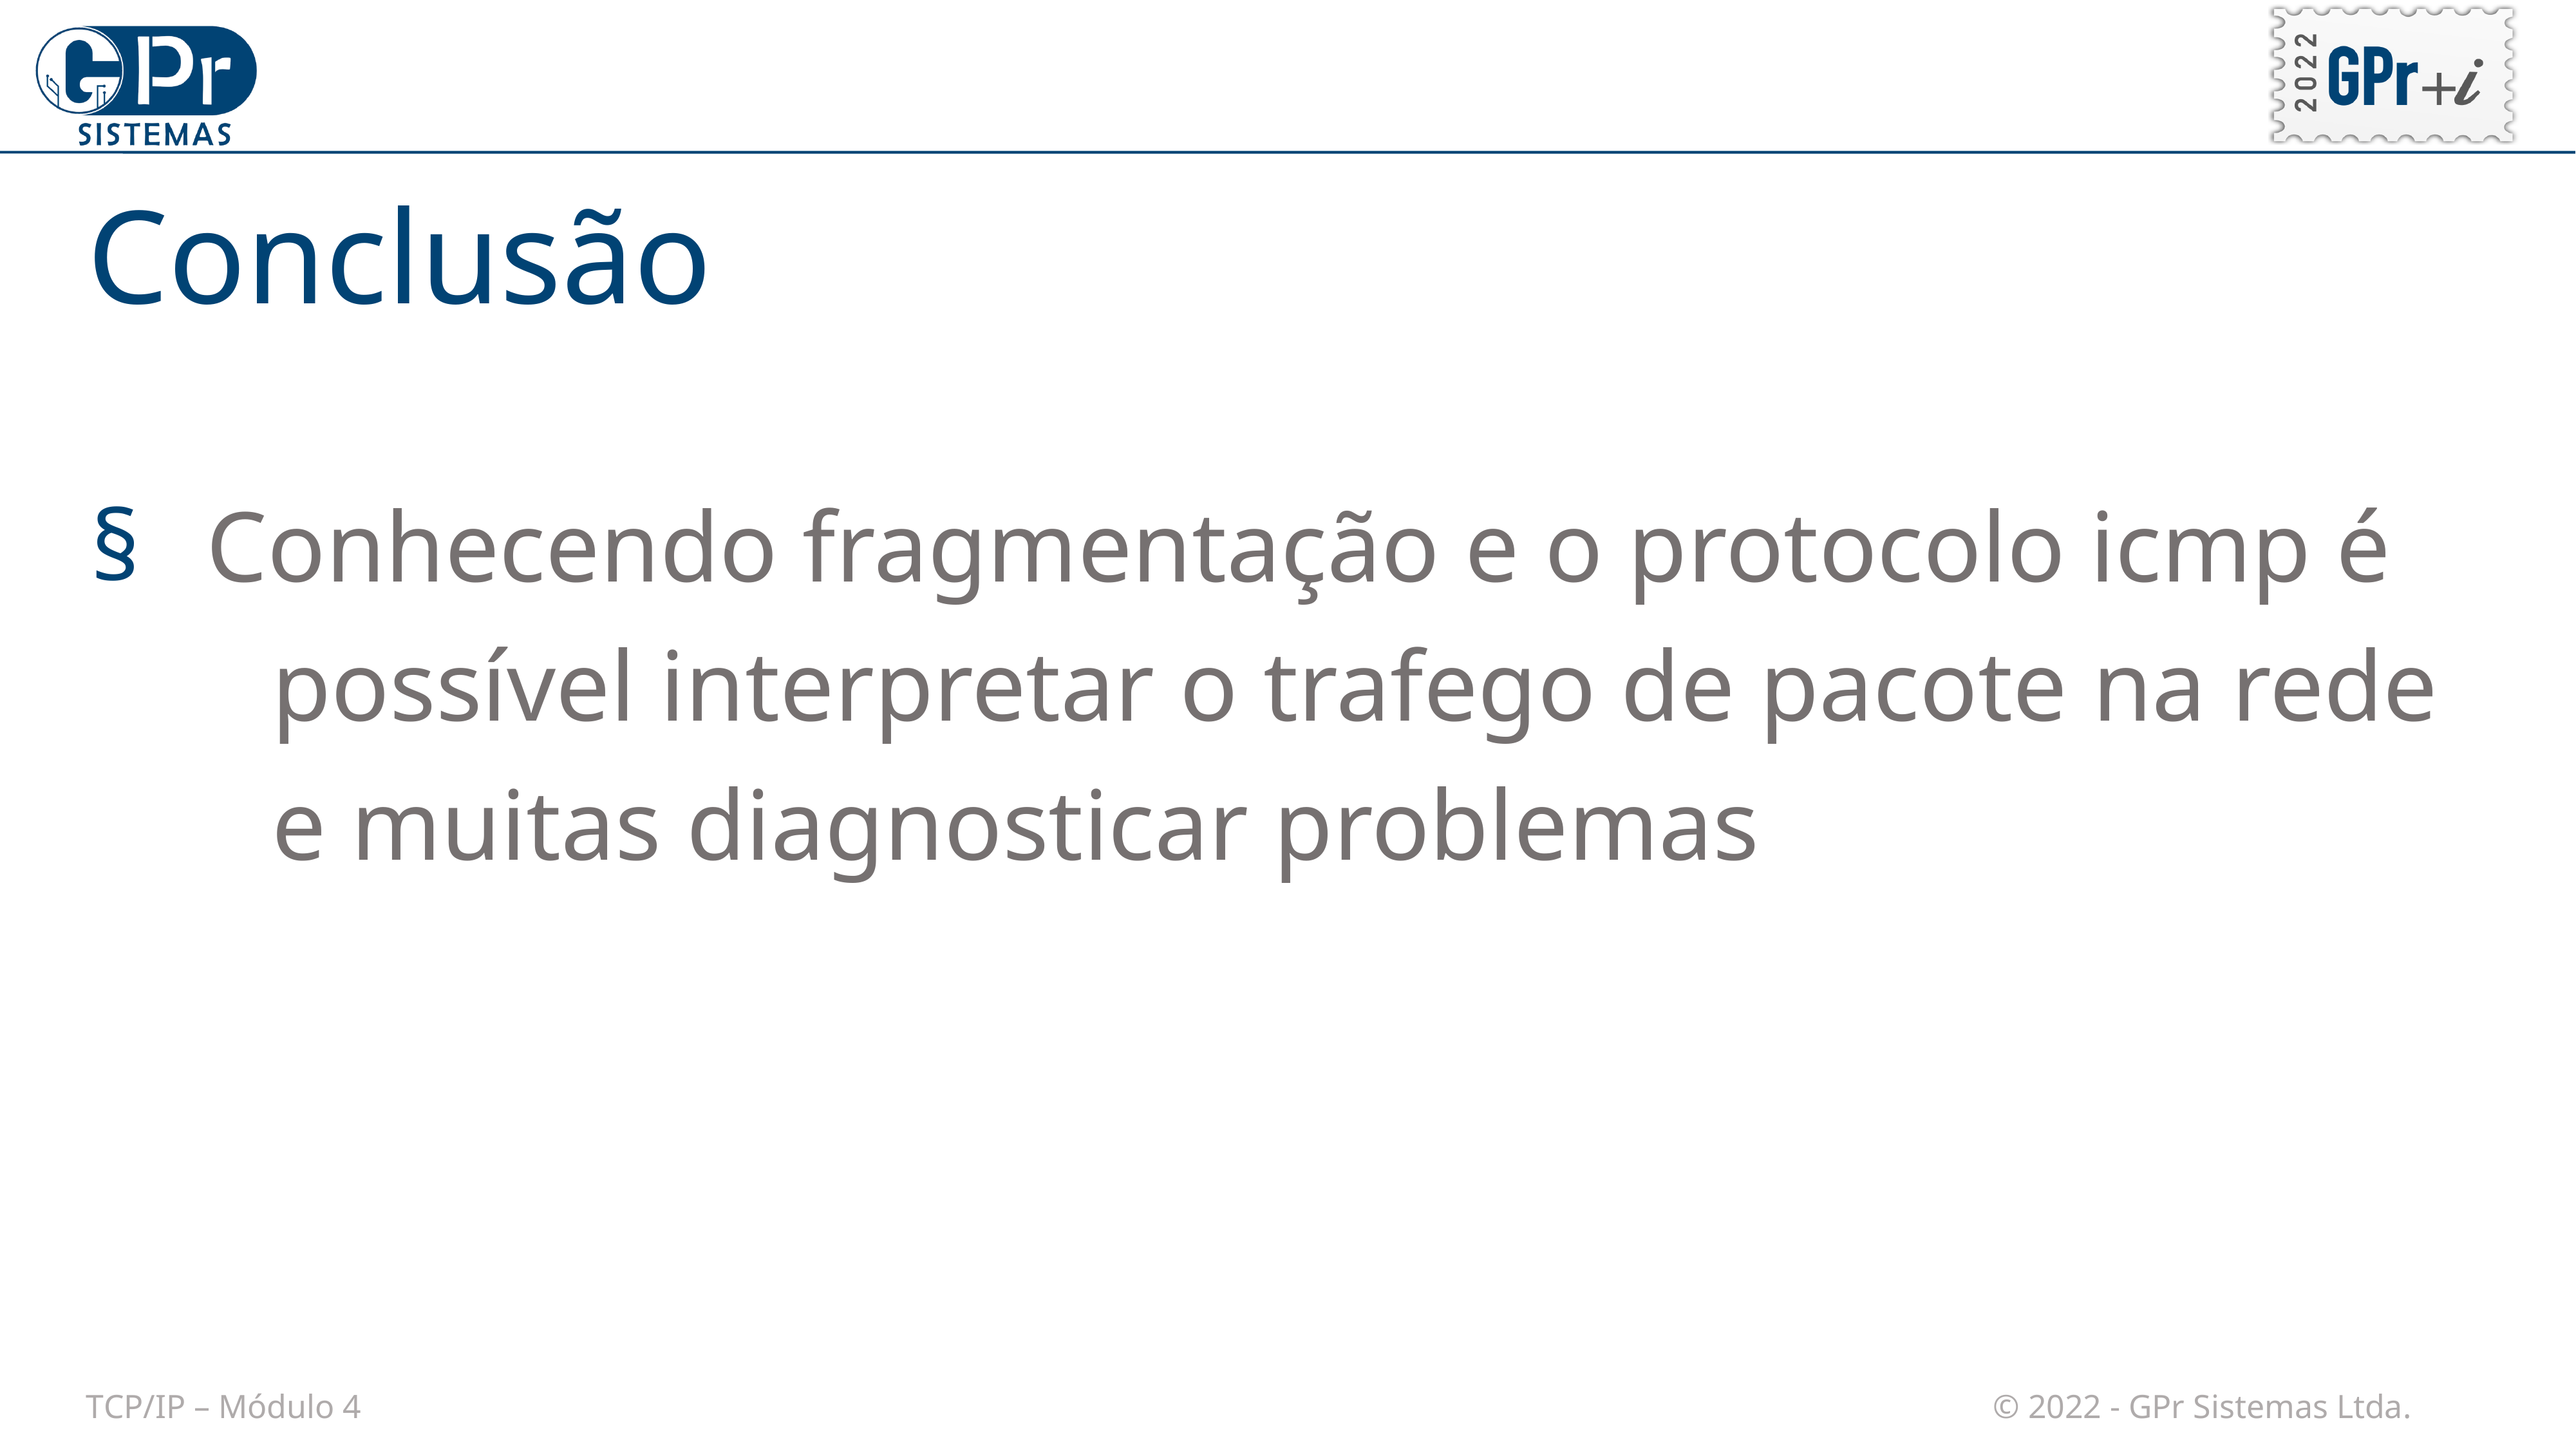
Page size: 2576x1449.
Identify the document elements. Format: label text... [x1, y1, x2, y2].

picture [2268, 4, 2519, 145]
list Conhecendo fragmentação e o protocolo icmp é possível interpretar o trafego de pacote na rede e muitas diagnosticar problemas [80, 319, 2496, 1382]
picture [34, 26, 257, 147]
list Conclusão [81, 169, 2496, 343]
